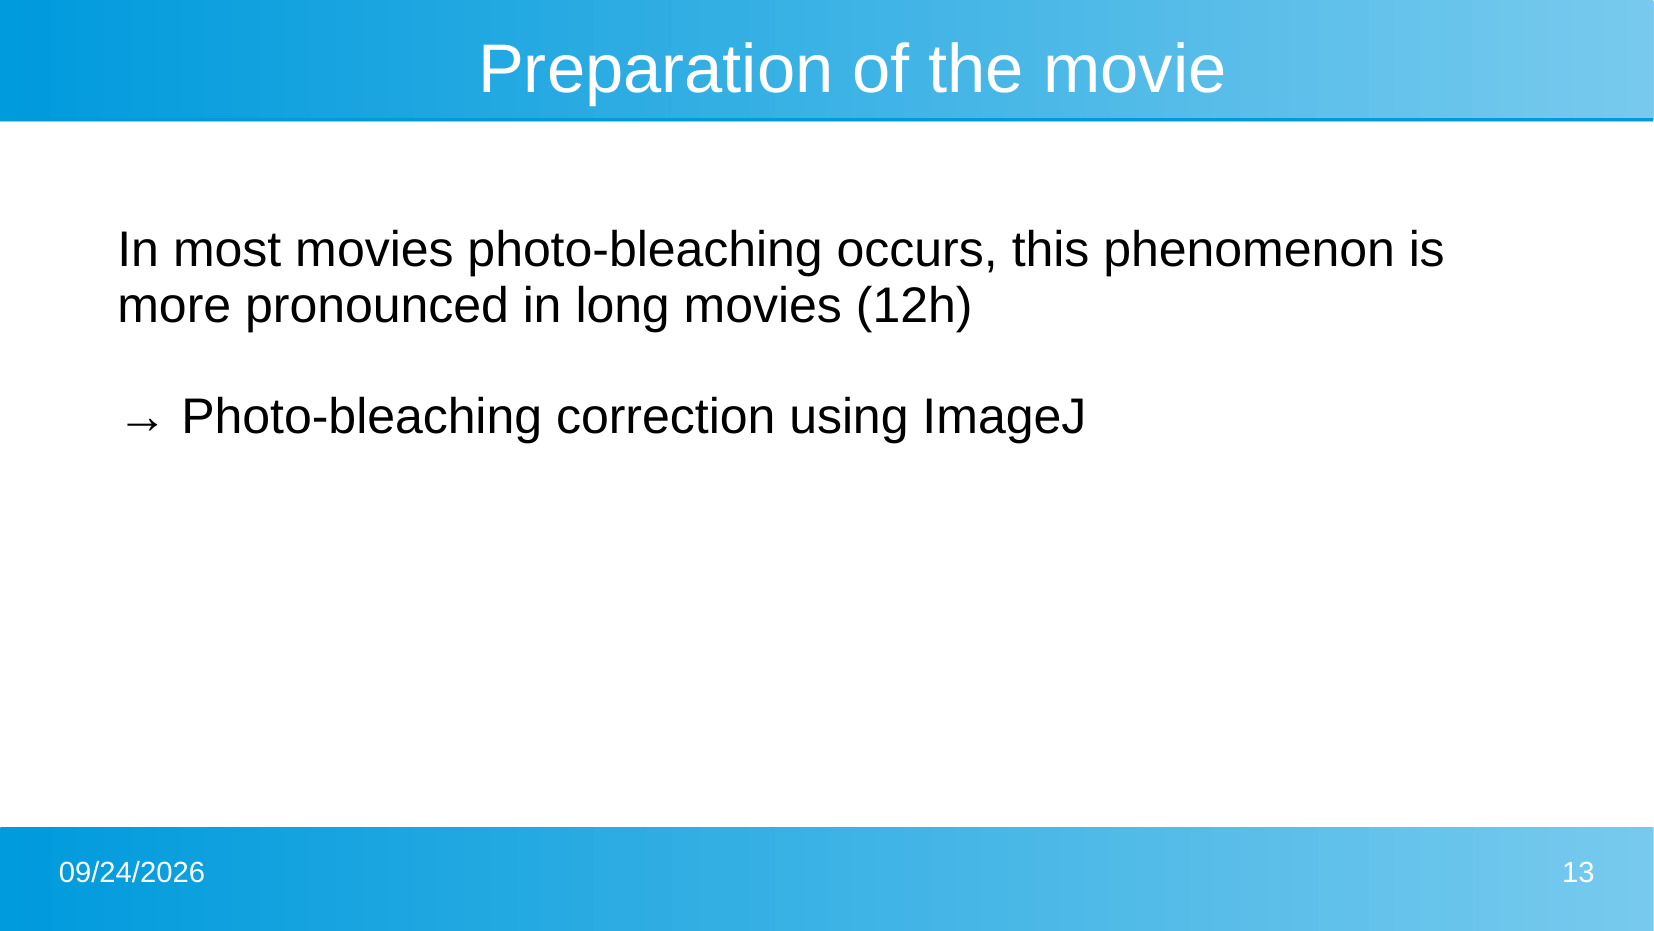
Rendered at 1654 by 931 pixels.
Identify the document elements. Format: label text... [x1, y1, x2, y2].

title Preparation of the movie [59, 29, 1595, 108]
text_box In most movies photo-bleaching occurs, this phenomenon is more pronounced in long movies (12h) → Photo-bleaching correction using ImageJ [117, 193, 1565, 473]
